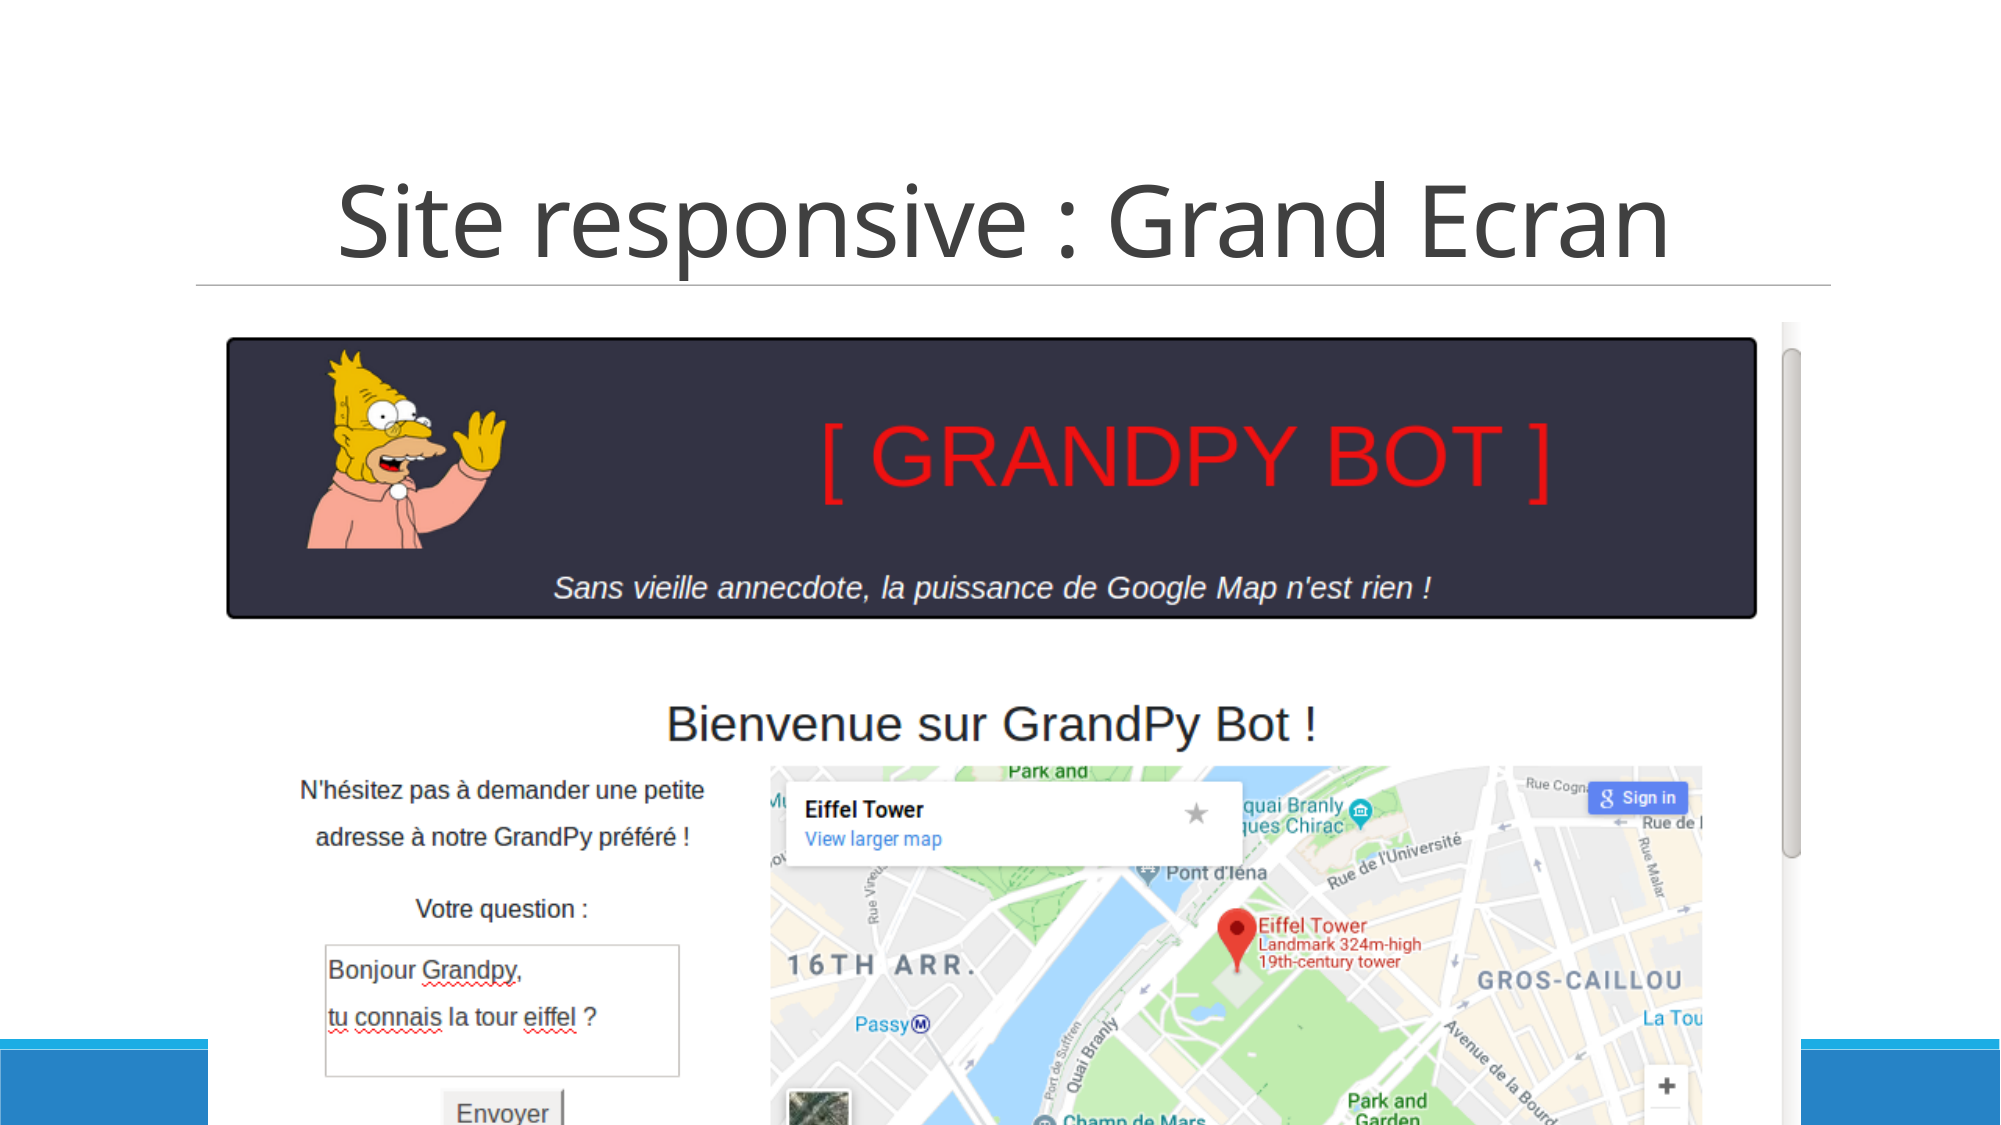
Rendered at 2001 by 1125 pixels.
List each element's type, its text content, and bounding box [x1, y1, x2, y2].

text_box Site responsive : Grand Ecran [180, 47, 1830, 285]
picture [208, 322, 1801, 1125]
